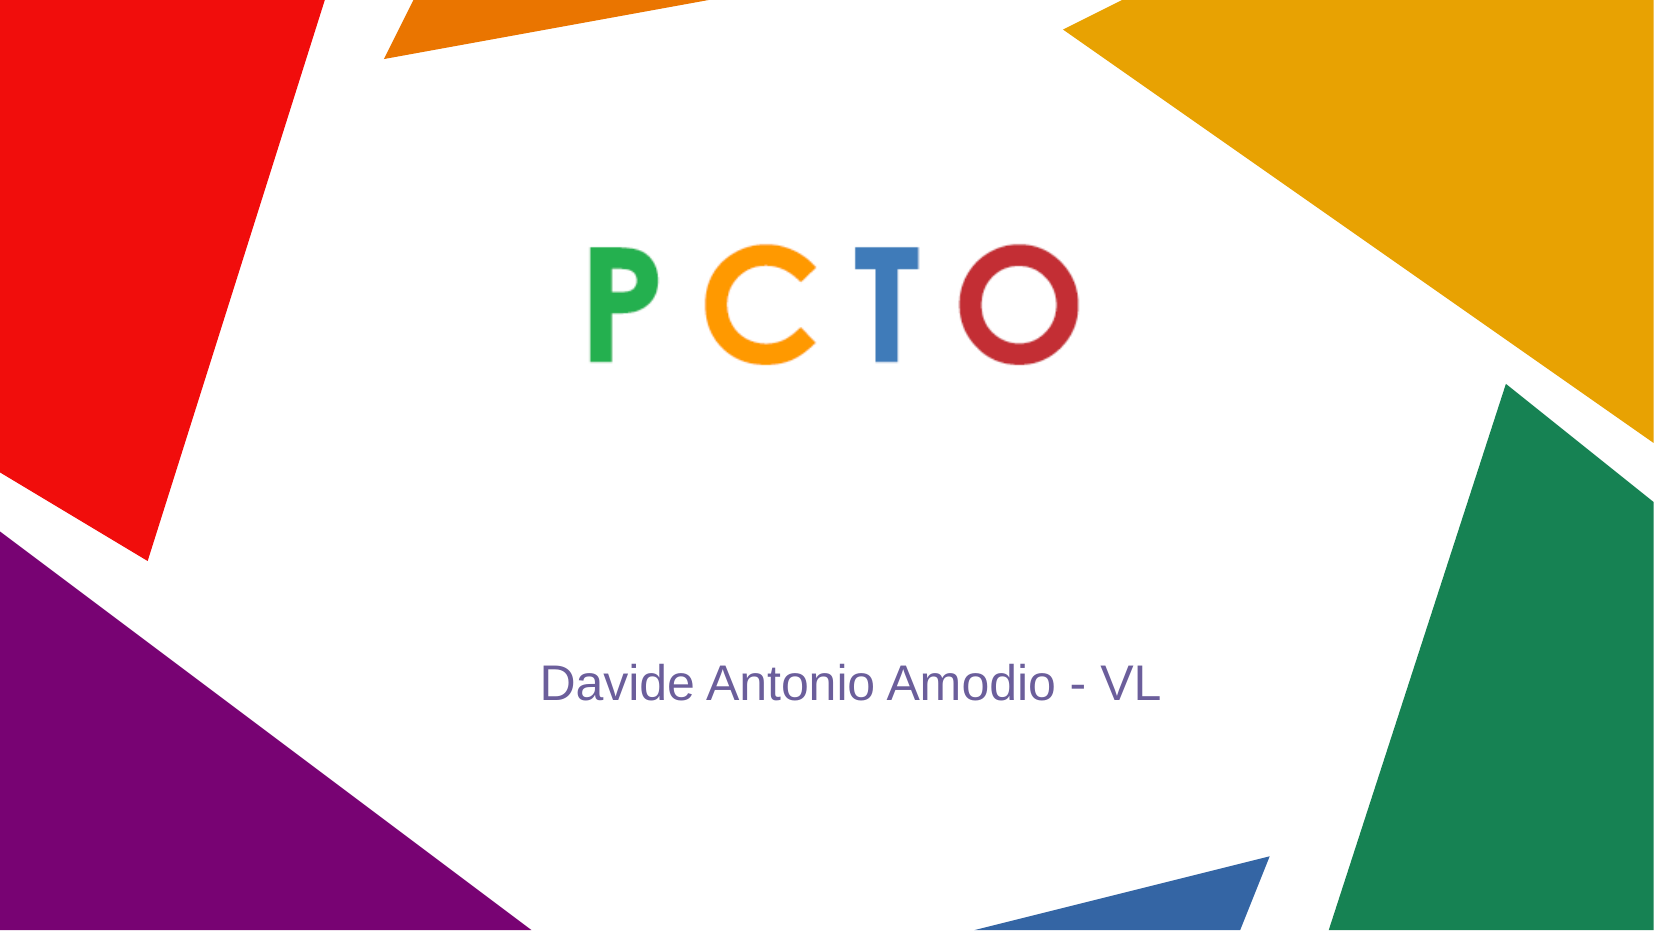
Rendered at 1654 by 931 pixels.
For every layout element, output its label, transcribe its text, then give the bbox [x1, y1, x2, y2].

picture [442, 147, 1225, 461]
subtitle Davide Antonio Amodio - VL [390, 531, 1312, 836]
